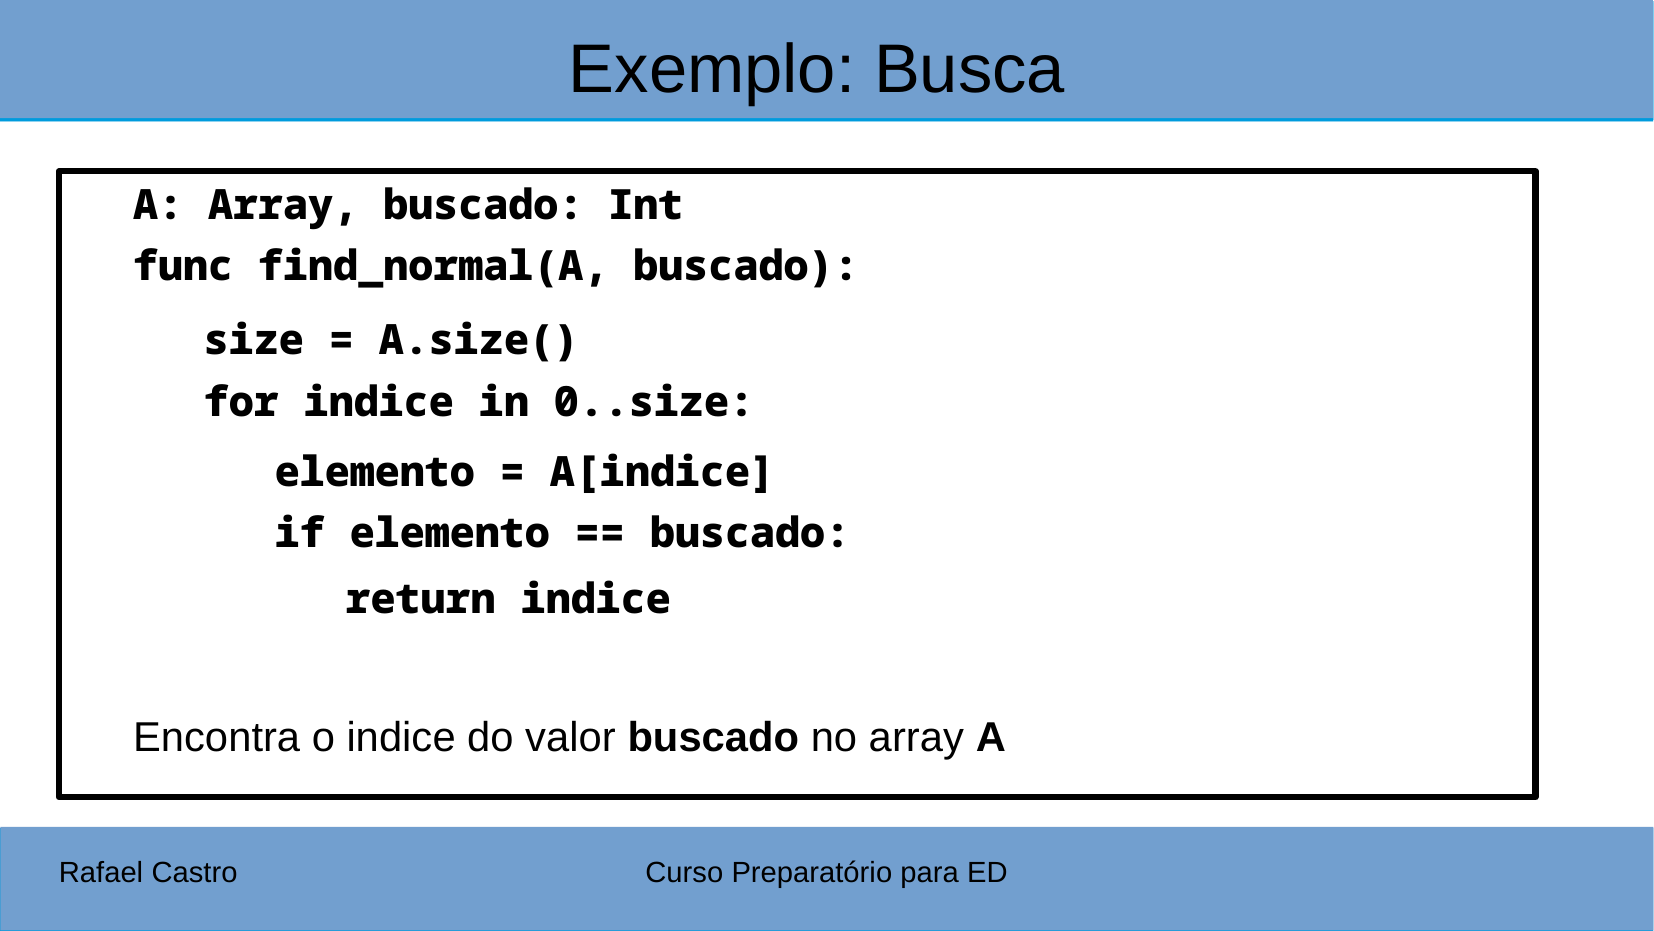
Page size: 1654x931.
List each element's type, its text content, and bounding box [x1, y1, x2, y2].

list A: Array, buscado: Int func find_normal(A, buscado): size = A.size() for indice in 0..size: elemento = A[indice] if elemento == buscado: return indice Encontra o indice do valor buscado no array A [59, 171, 1536, 798]
title Exemplo: Busca [59, 29, 1595, 108]
